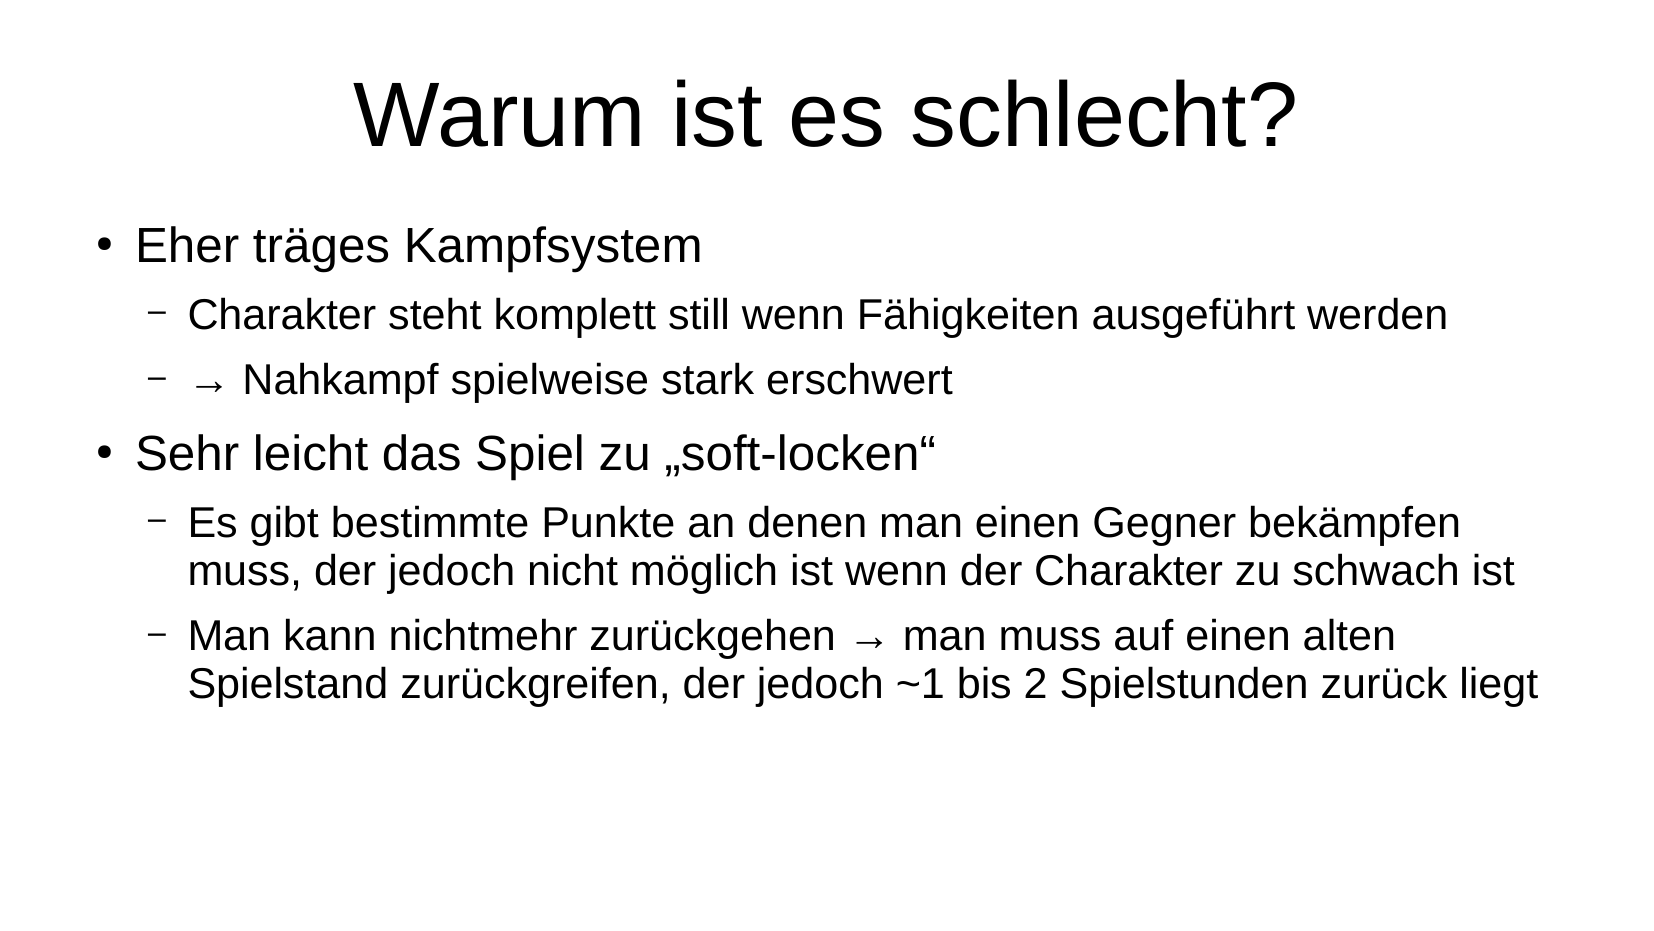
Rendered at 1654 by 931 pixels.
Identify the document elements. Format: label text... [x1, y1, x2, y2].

title Warum ist es schlecht? [82, 37, 1571, 193]
list Eher träges Kampfsystem Charakter steht komplett still wenn Fähigkeiten ausgeführt werden → Nahkampf spielweise stark erschwert Sehr leicht das Spiel zu „soft-locken“ Es gibt bestimmte Punkte an denen man einen Gegner bekämpfen muss, der jedoch nicht möglich ist wenn der Charakter zu schwach ist Man kann nichtmehr zurückgehen → man muss auf einen alten Spielstand zurückgreifen, der jedoch ~1 bis 2 Spielstunden zurück liegt [82, 217, 1571, 758]
